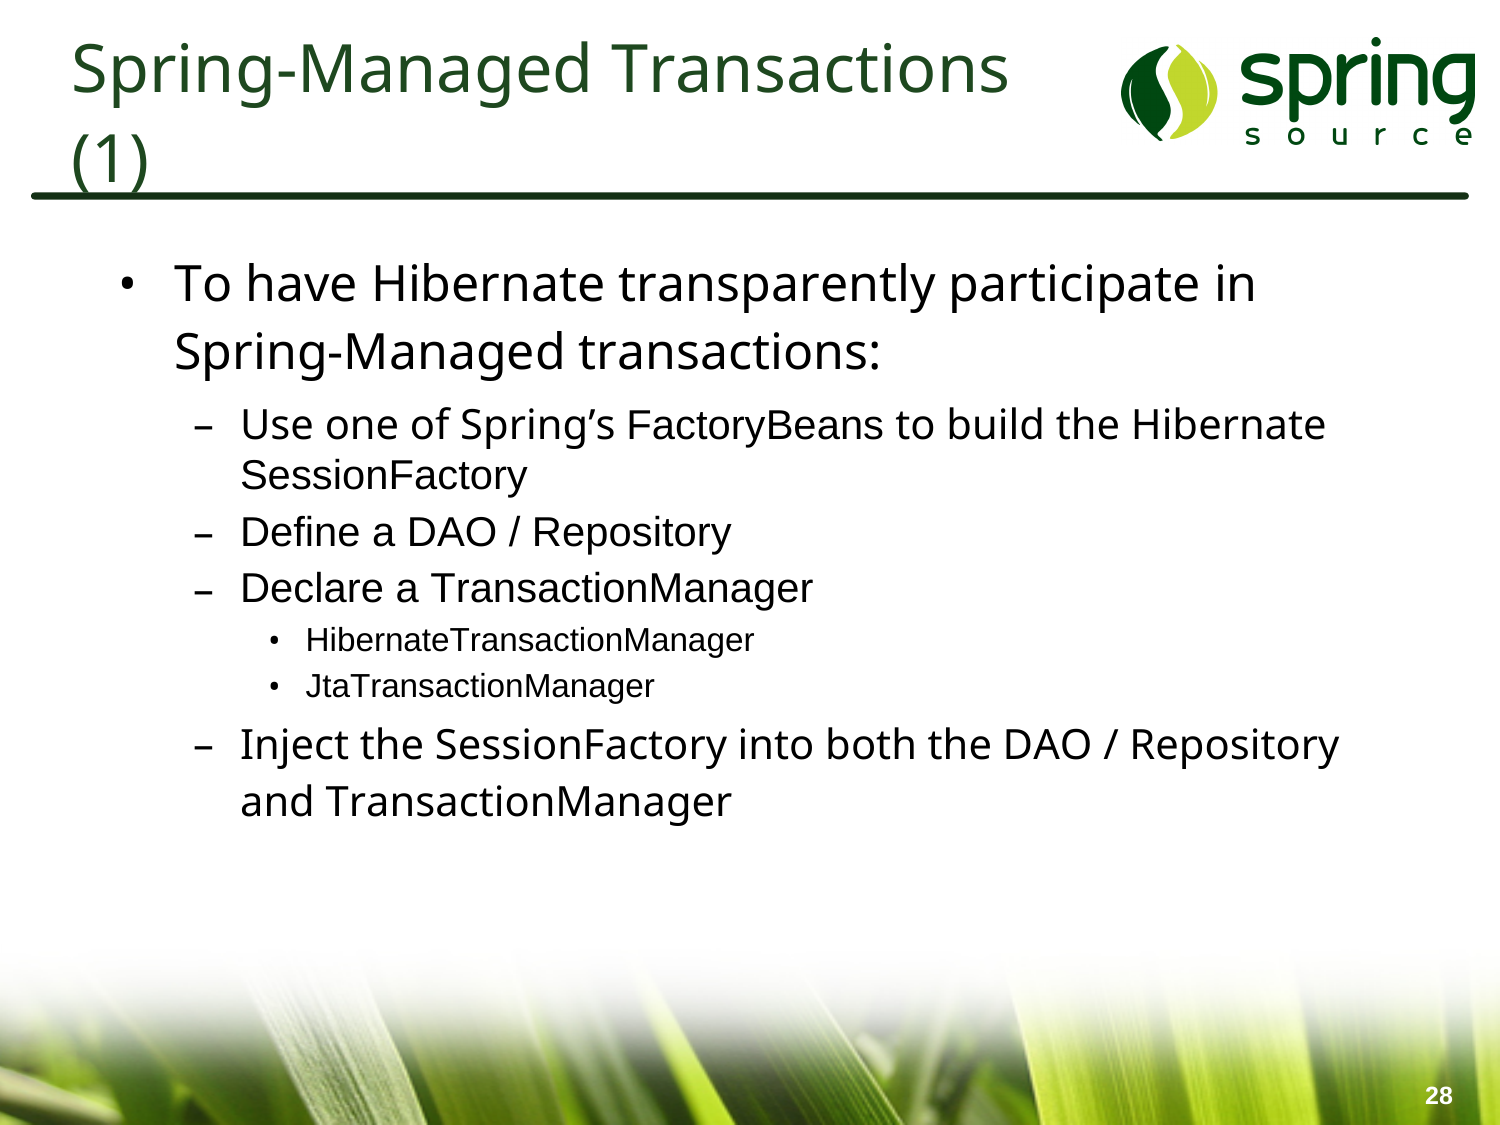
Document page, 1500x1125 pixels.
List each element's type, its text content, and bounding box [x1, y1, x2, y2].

picture [0, 944, 1500, 1125]
picture [1121, 37, 1475, 145]
title Spring-Managed Transactions (1) [56, 13, 1089, 191]
list To have Hibernate transparently participate in Spring-Managed transactions: Use one of Spring’s FactoryBeans to build the Hibernate SessionFactory Define a DAO / Repository Declare a TransactionManager HibernateTransactionManager JtaTransactionManager Inject the SessionFactory into both the DAO / Repository and TransactionManager [103, 240, 1394, 808]
